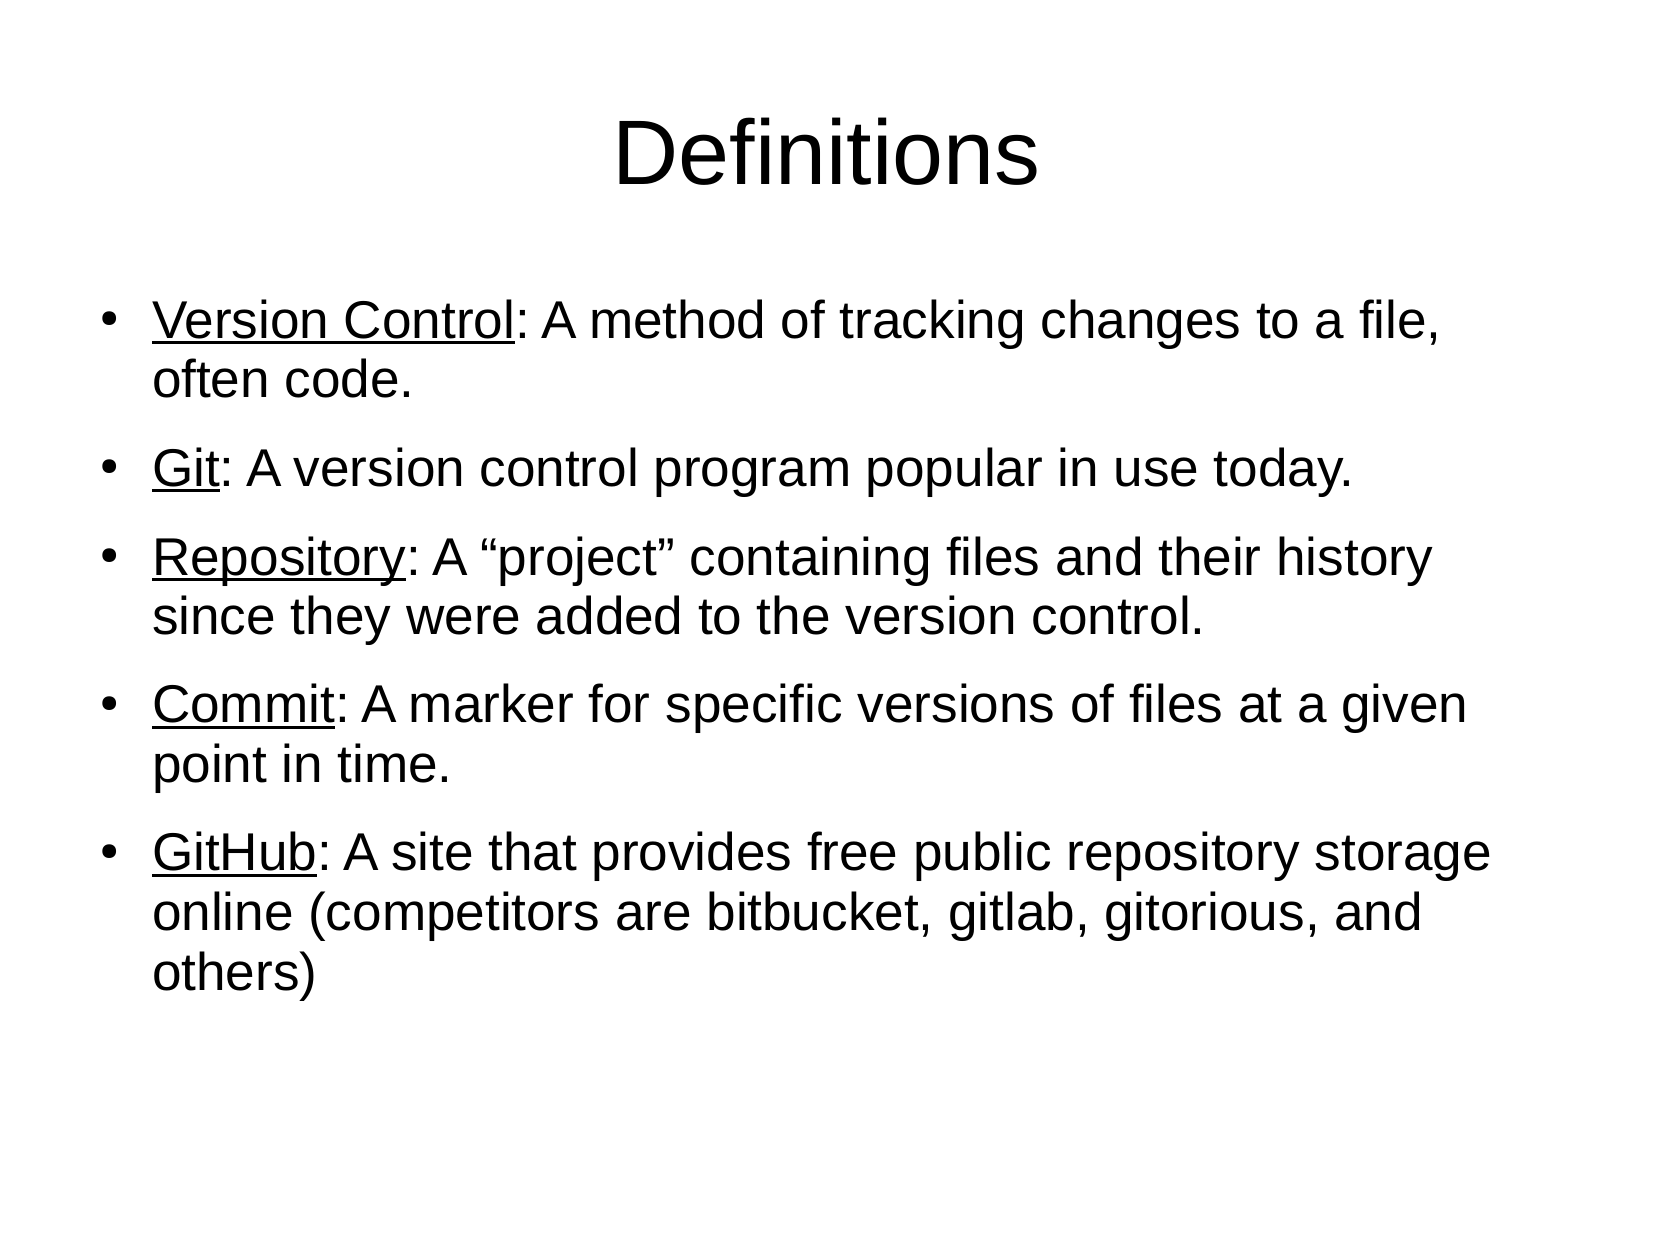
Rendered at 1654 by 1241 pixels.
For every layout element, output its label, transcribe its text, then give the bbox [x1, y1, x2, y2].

list Version Control: A method of tracking changes to a file, often code. Git: A version control program popular in use today. Repository: A “project” containing files and their history since they were added to the version control. Commit: A marker for specific versions of files at a given point in time. GitHub: A site that provides free public repository storage online (competitors are bitbucket, gitlab, gitorious, and others) [82, 290, 1571, 1010]
title Definitions [82, 49, 1571, 257]
